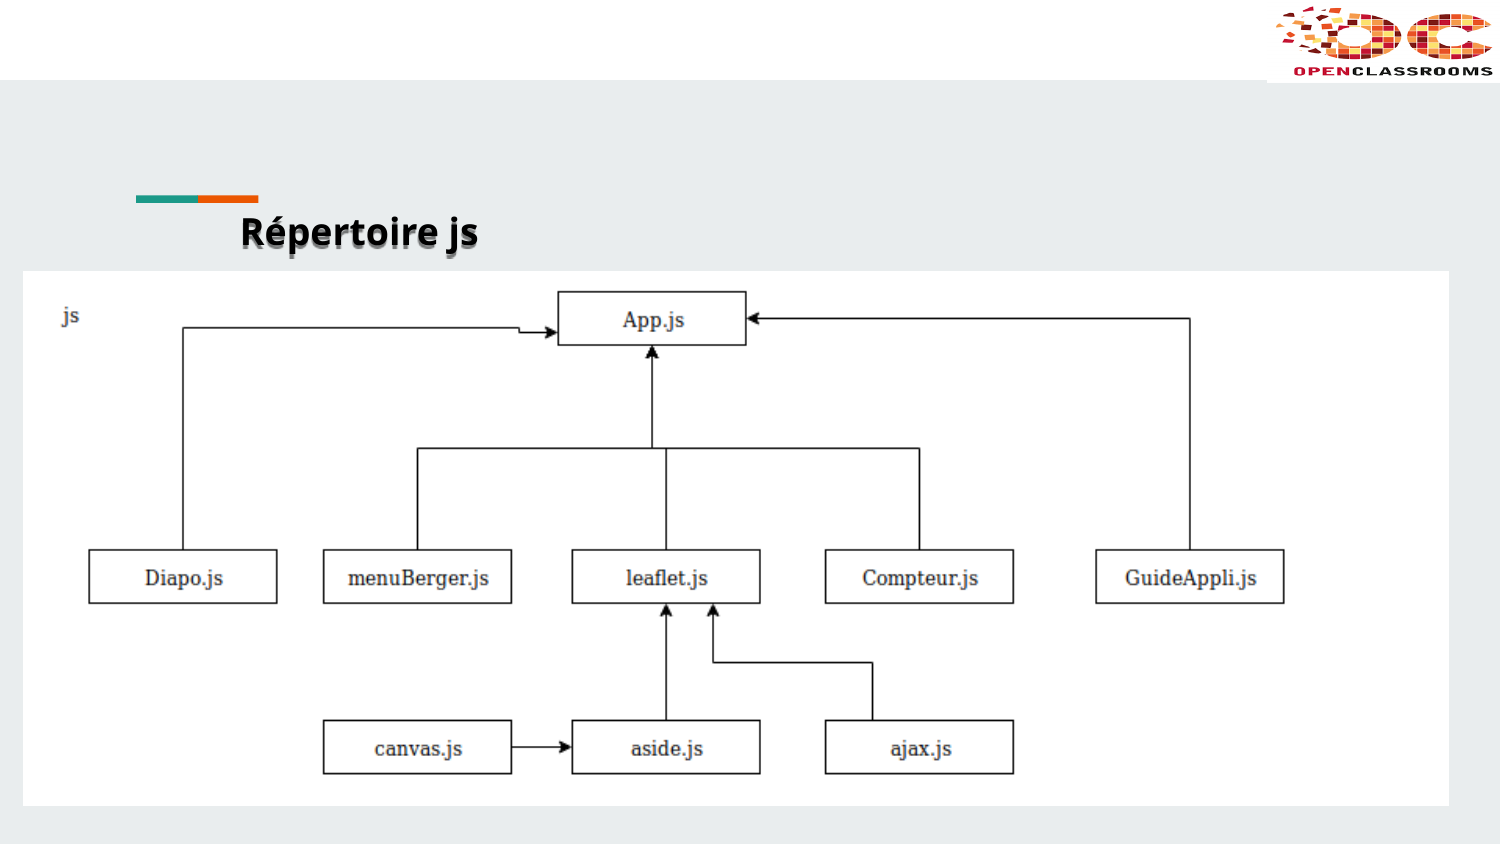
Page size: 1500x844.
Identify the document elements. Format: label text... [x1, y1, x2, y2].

text_box Répertoire js [224, 193, 508, 241]
picture [23, 271, 1449, 807]
picture [1267, 0, 1500, 83]
